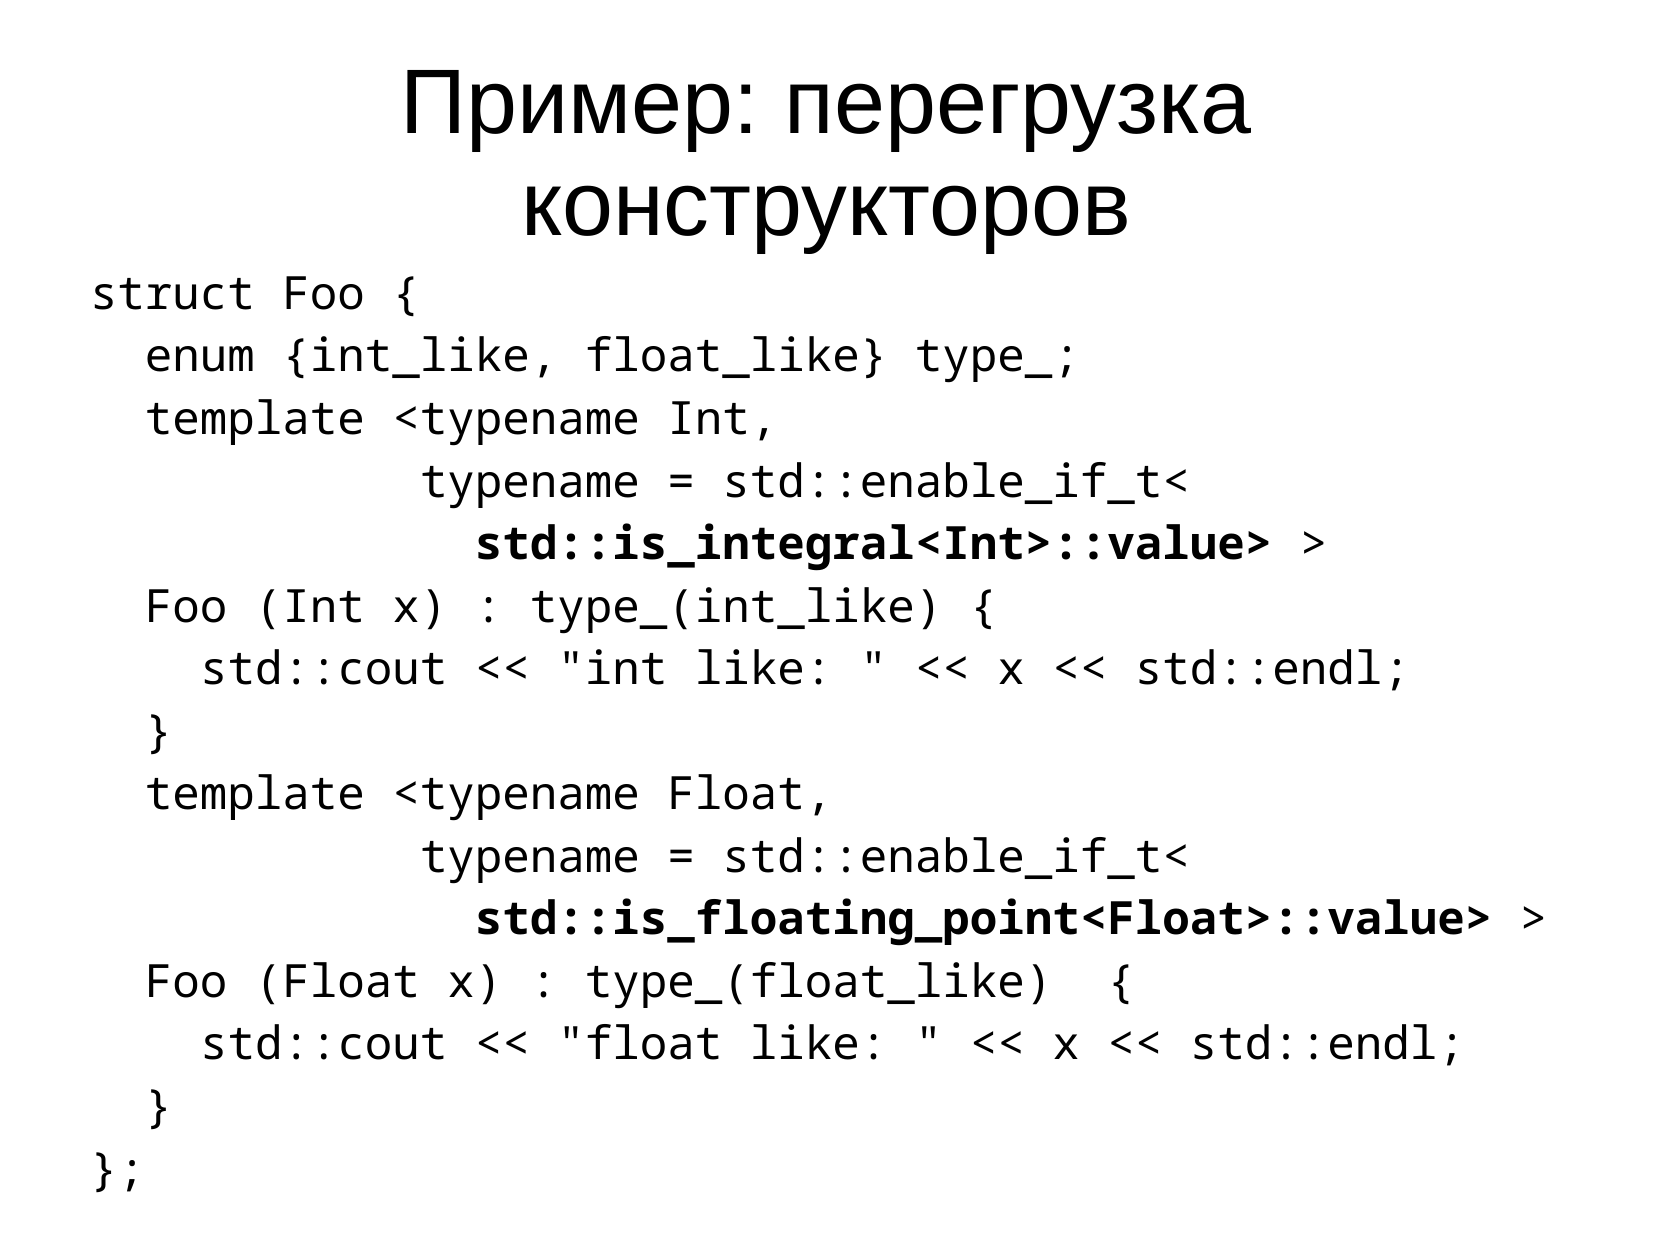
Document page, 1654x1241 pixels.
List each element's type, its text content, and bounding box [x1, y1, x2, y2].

subtitle struct Foo { enum {int_like, float_like} type_; template <typename Int, typename = std::enable_if_t< std::is_integral<Int>::value> > Foo (Int x) : type_(int_like) { std::cout << "int like: " << x << std::endl; } template <typename Float, typename = std::enable_if_t< std::is_floating_point<Float>::value> > Foo (Float x) : type_(float_like) { std::cout << "float like: " << x << std::endl; } }; [90, 271, 1579, 1187]
title Пример: перегрузка конструкторов [82, 49, 1571, 257]
